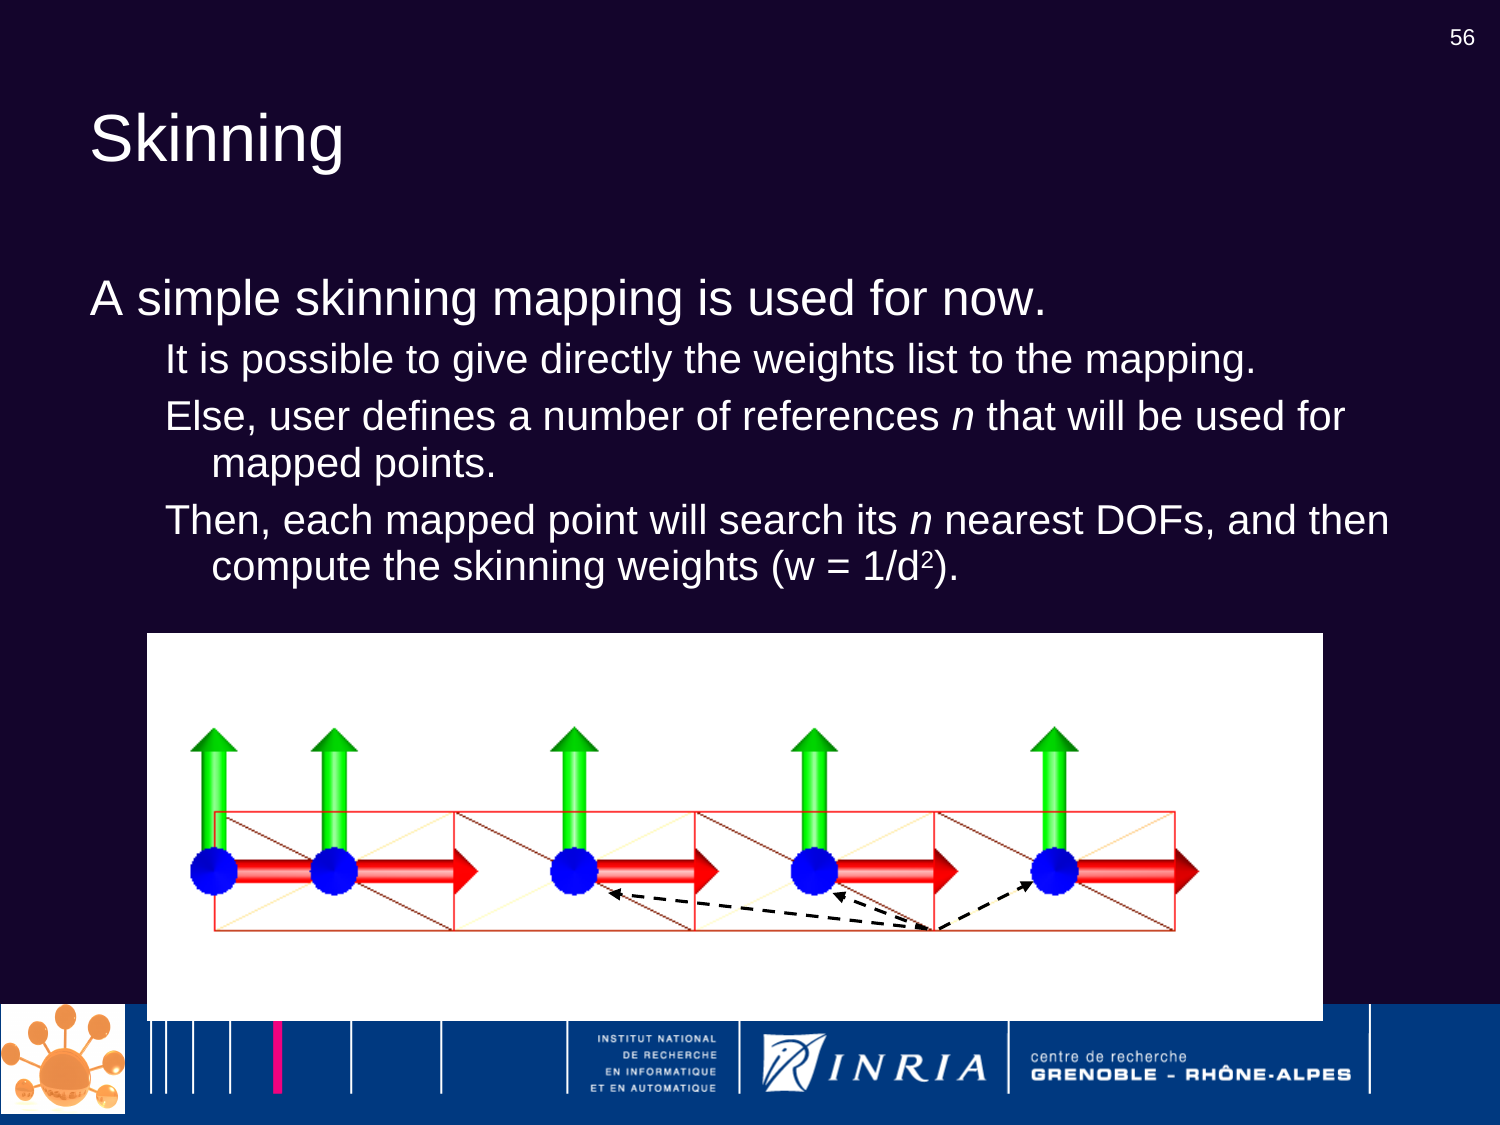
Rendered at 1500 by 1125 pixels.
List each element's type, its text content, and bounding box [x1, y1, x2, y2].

title Skinning [75, 45, 1426, 233]
list A simple skinning mapping is used for now. It is possible to give directly the weights list to the mapping. Else, user defines a number of references n that will be used for mapped points. Then, each mapped point will search its n nearest DOFs, and then compute the skinning weights (w = 1/d2). [75, 262, 1426, 1006]
picture [0, 633, 1500, 1125]
